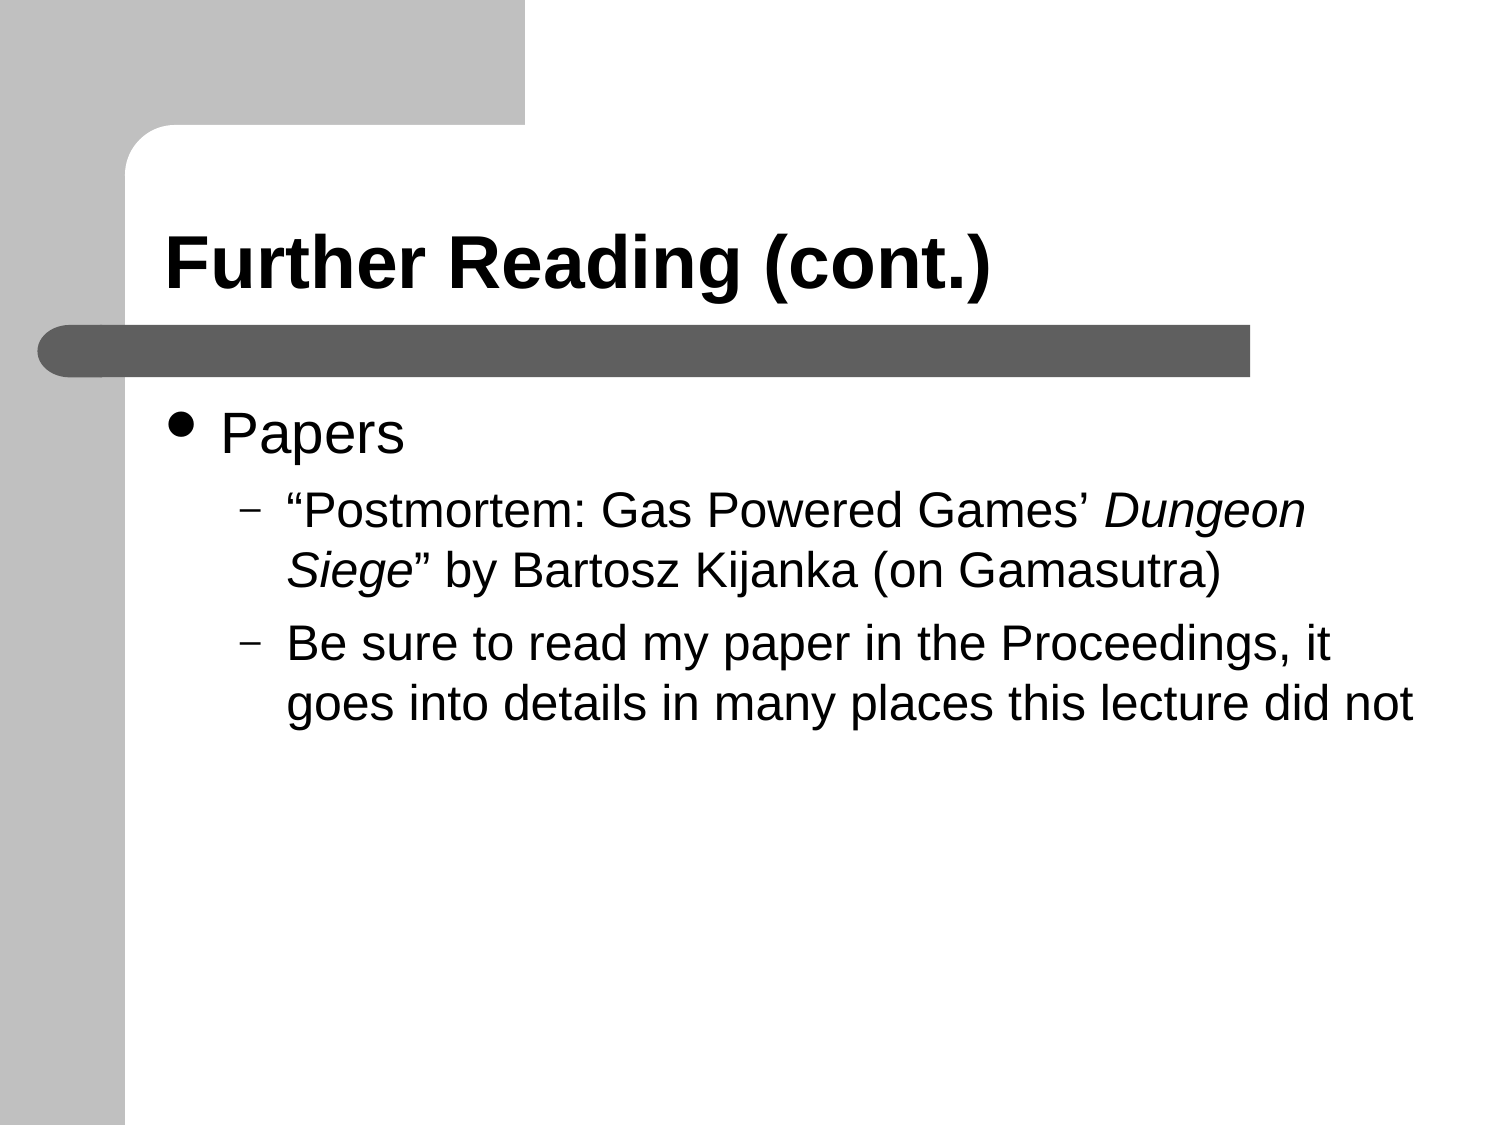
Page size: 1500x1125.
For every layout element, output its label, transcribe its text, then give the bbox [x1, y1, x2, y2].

list Papers “Postmortem: Gas Powered Games’ Dungeon Siege” by Bartosz Kijanka (on Gamasutra) Be sure to read my paper in the Proceedings, it goes into details in many places this lecture did not [149, 387, 1463, 1000]
title Further Reading (cont.) [149, 124, 1463, 313]
